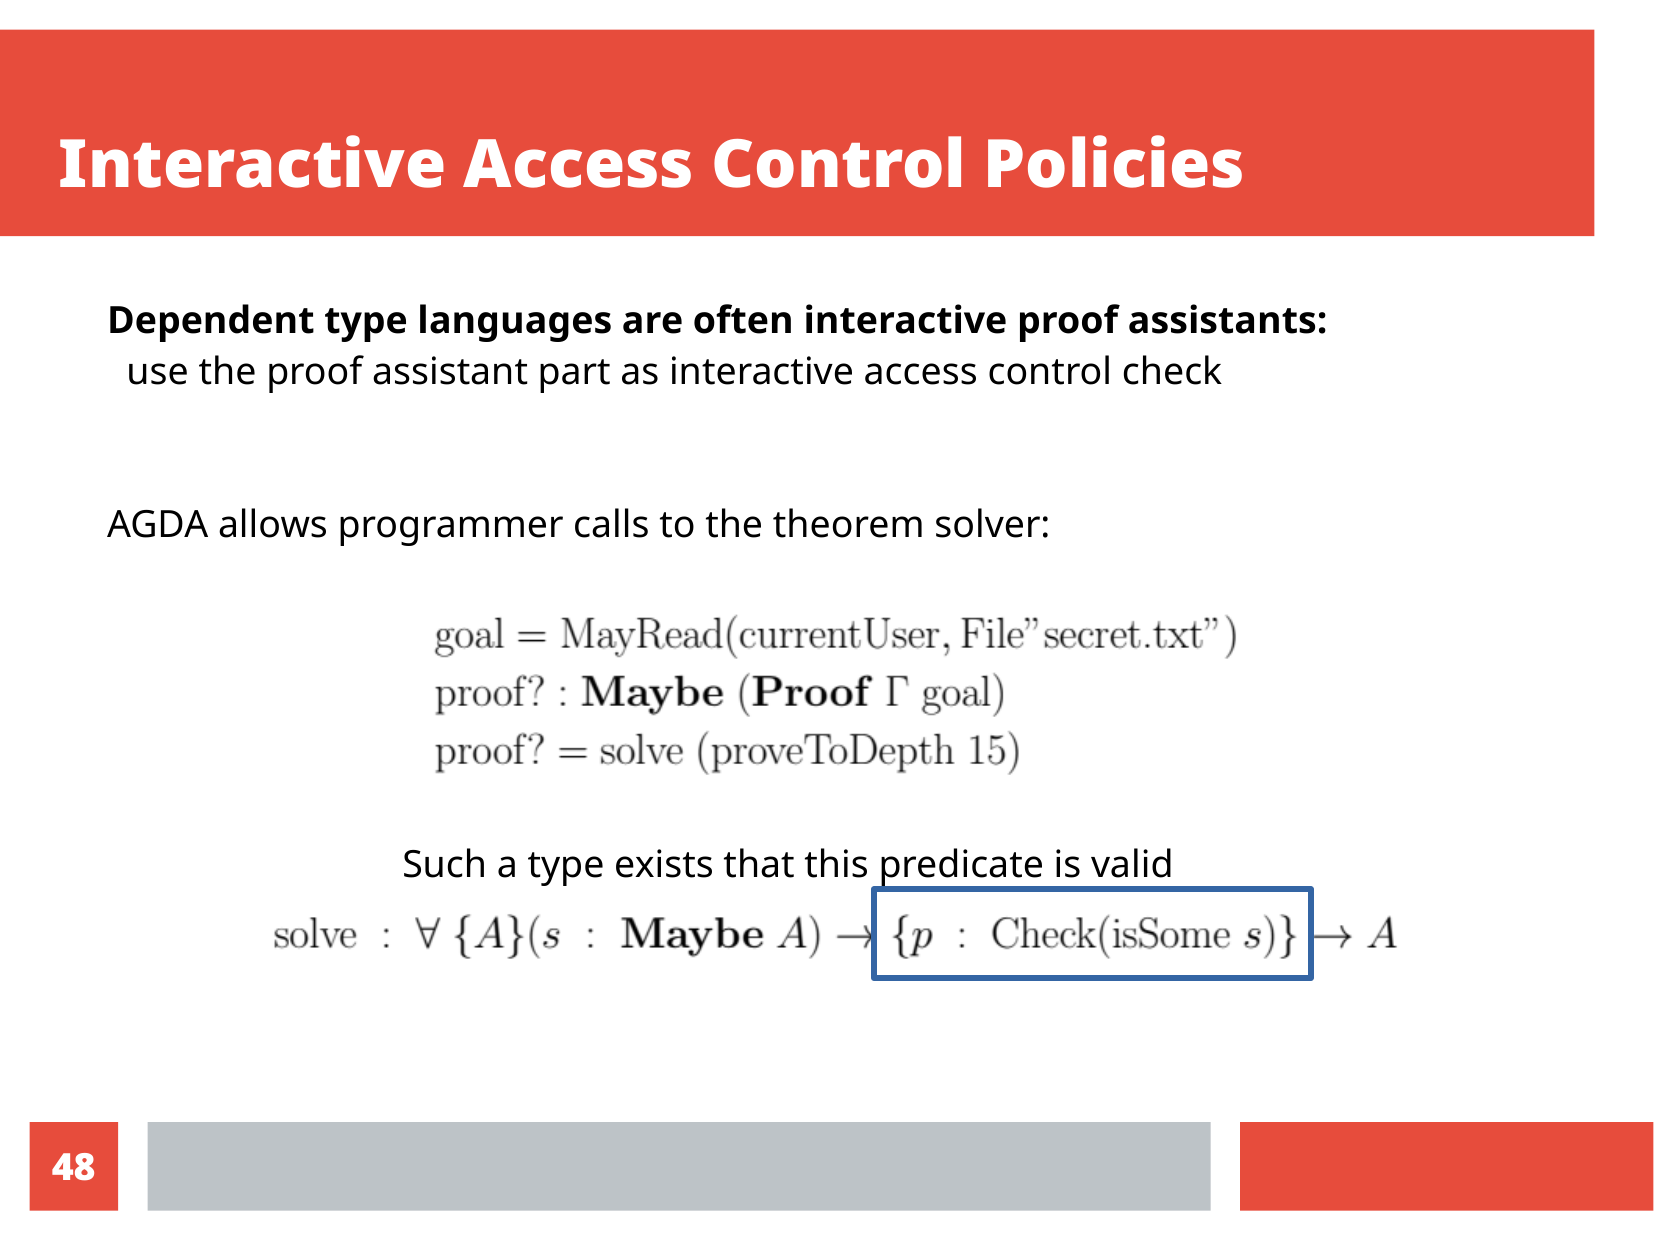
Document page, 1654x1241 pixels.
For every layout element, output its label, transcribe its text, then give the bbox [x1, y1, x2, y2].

picture [1314, 905, 1408, 970]
title Interactive Access Control Policies [59, 59, 1595, 207]
text_box Dependent type languages are often interactive proof assistants: use the proof assistant part as interactive access control check AGDA allows programmer calls to the theorem solver: [92, 286, 1513, 519]
picture [877, 905, 1308, 970]
text_box Such a type exists that this predicate is valid [387, 830, 1263, 889]
picture [264, 905, 871, 970]
picture [425, 604, 1247, 786]
